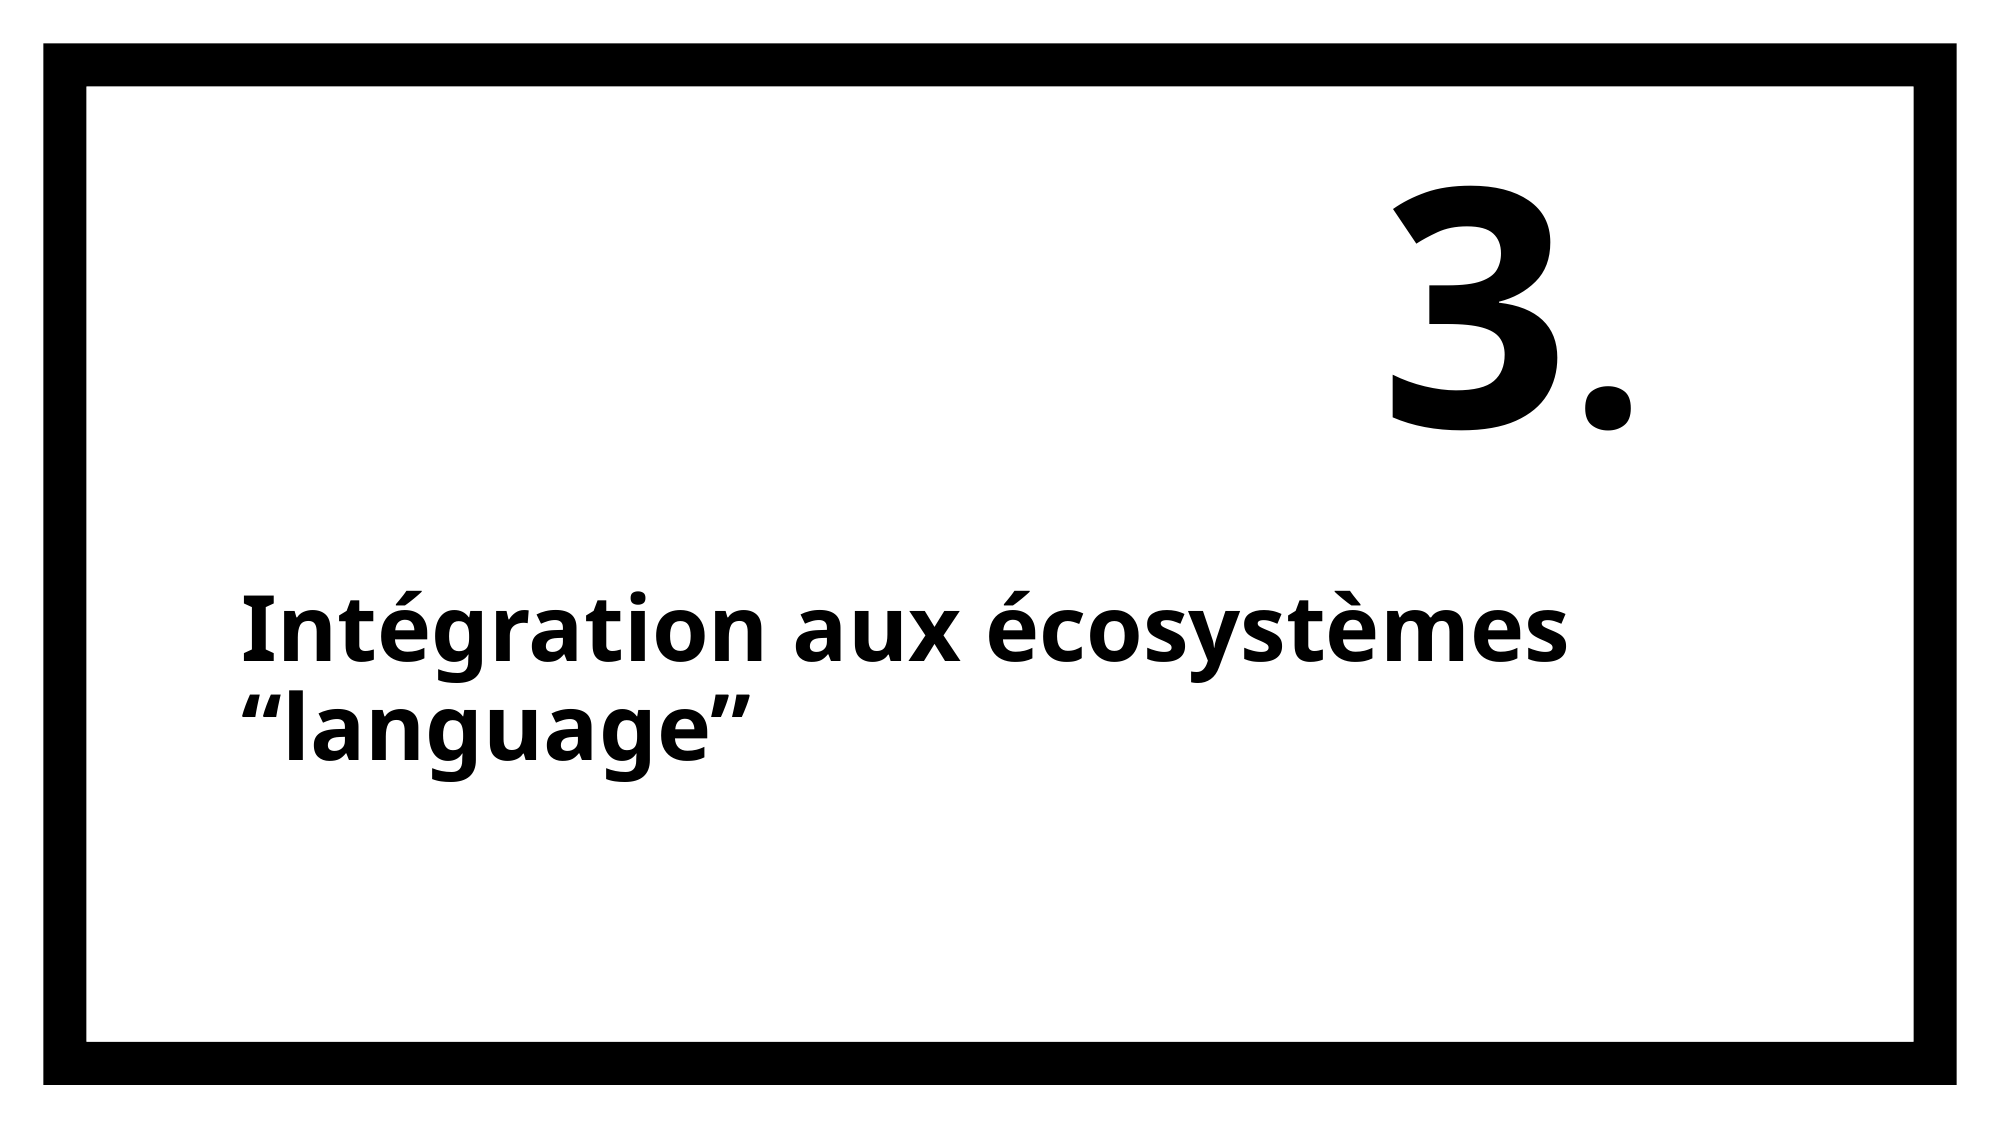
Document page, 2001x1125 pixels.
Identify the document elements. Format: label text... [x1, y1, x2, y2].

text_box 3. [1360, 73, 1849, 497]
text_box Intégration aux écosystèmes “language” [221, 546, 1849, 801]
